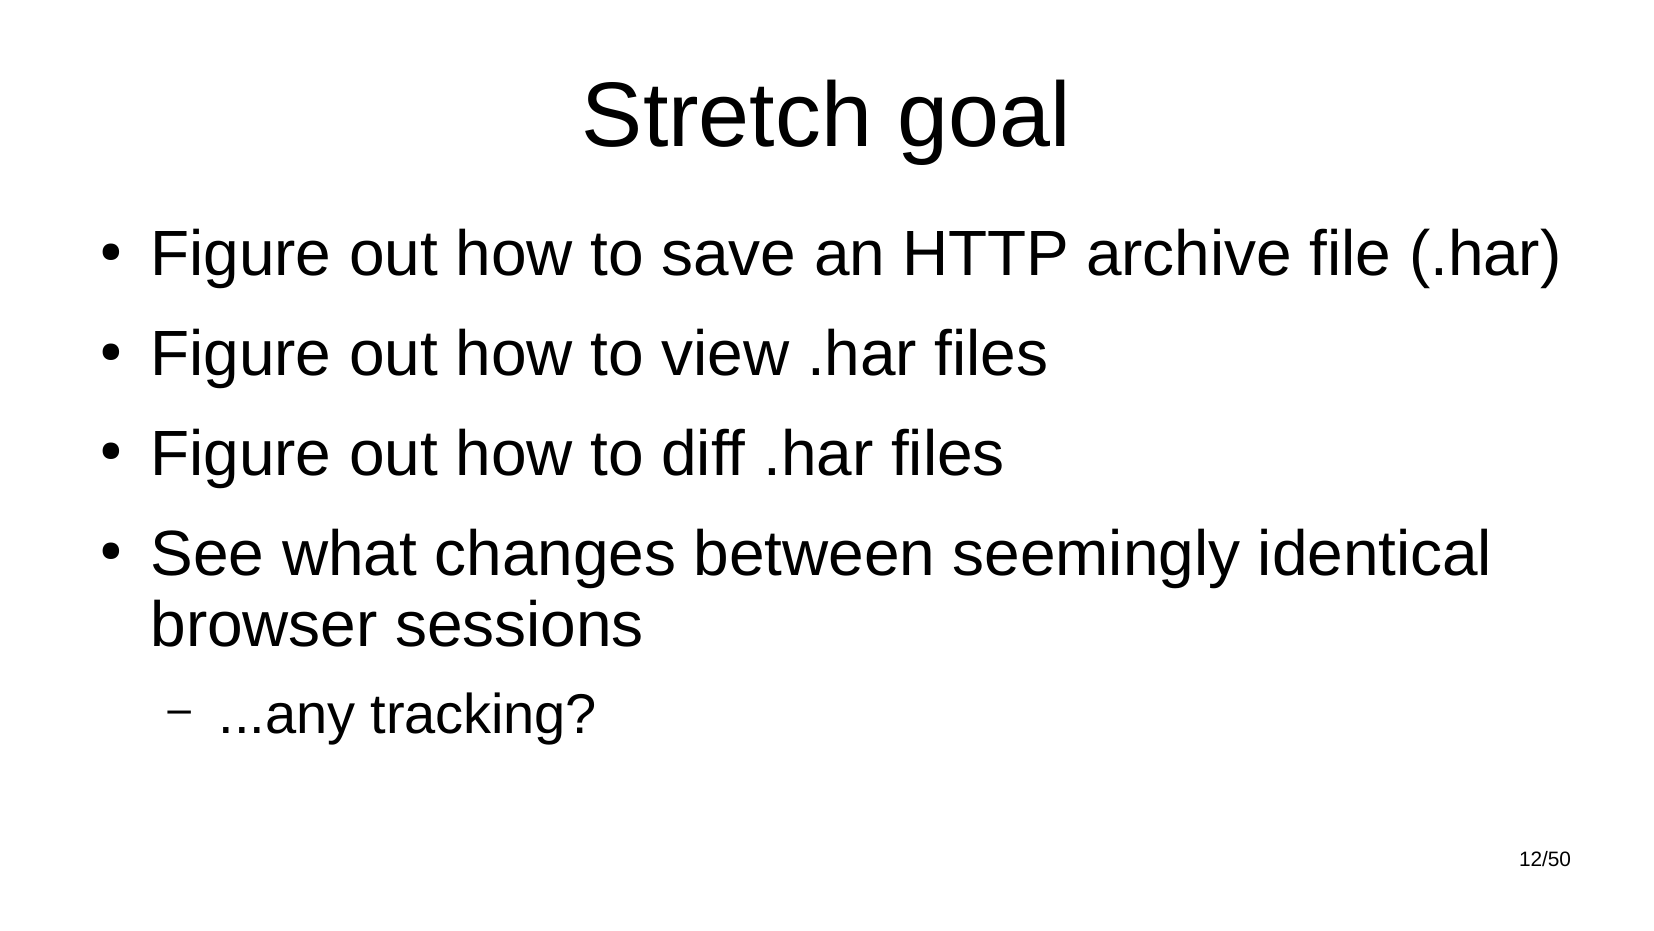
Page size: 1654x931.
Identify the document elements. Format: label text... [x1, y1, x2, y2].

title Stretch goal [82, 37, 1571, 193]
list Figure out how to save an HTTP archive file (.har) Figure out how to view .har files Figure out how to diff .har files See what changes between seemingly identical browser sessions ...any tracking? [82, 217, 1571, 758]
